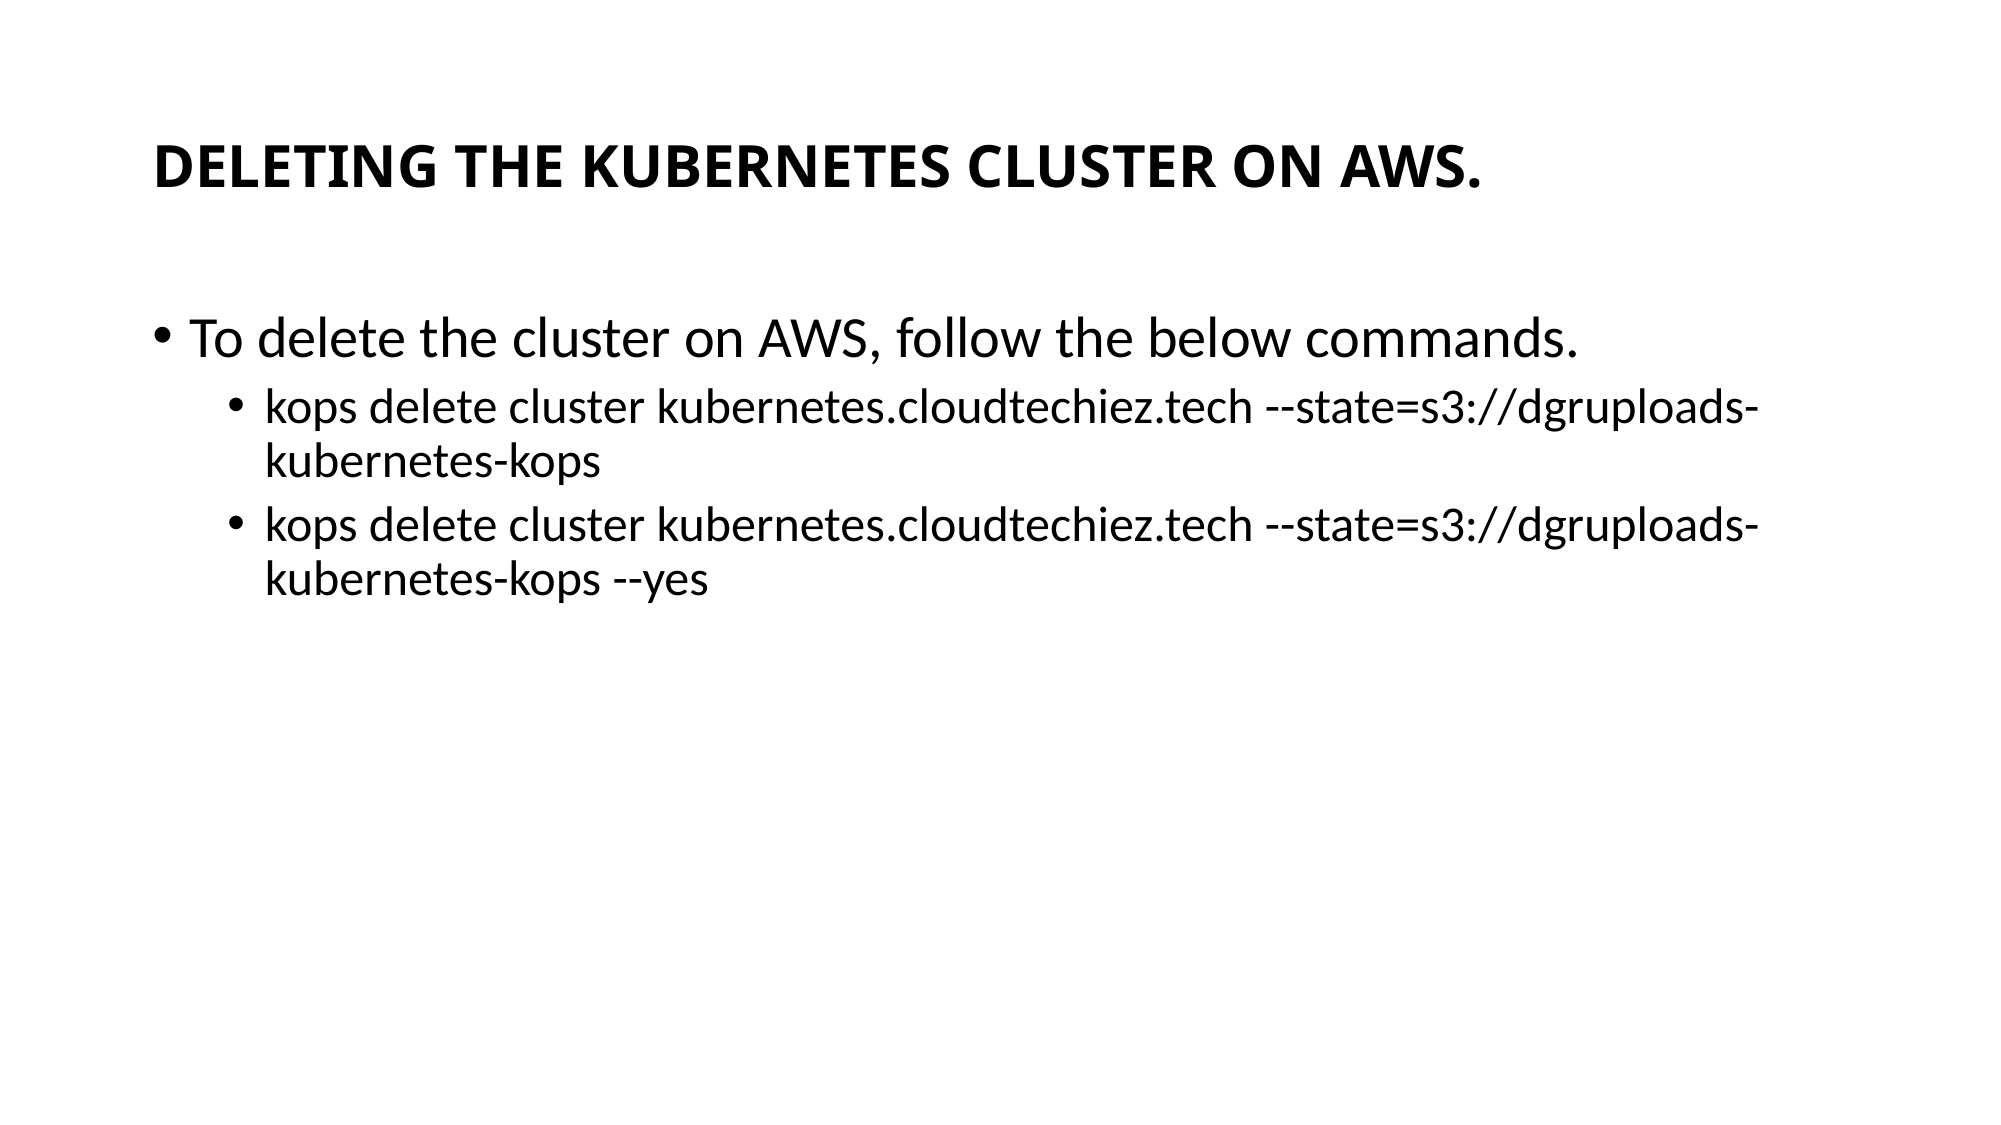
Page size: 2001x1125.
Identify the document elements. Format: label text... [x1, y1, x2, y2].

title DELETING THE KUBERNETES CLUSTER ON AWS. [137, 59, 1863, 278]
list To delete the cluster on AWS, follow the below commands. kops delete cluster kubernetes.cloudtechiez.tech --state=s3://dgruploads-kubernetes-kops kops delete cluster kubernetes.cloudtechiez.tech --state=s3://dgruploads-kubernetes-kops --yes [137, 299, 1863, 1014]
